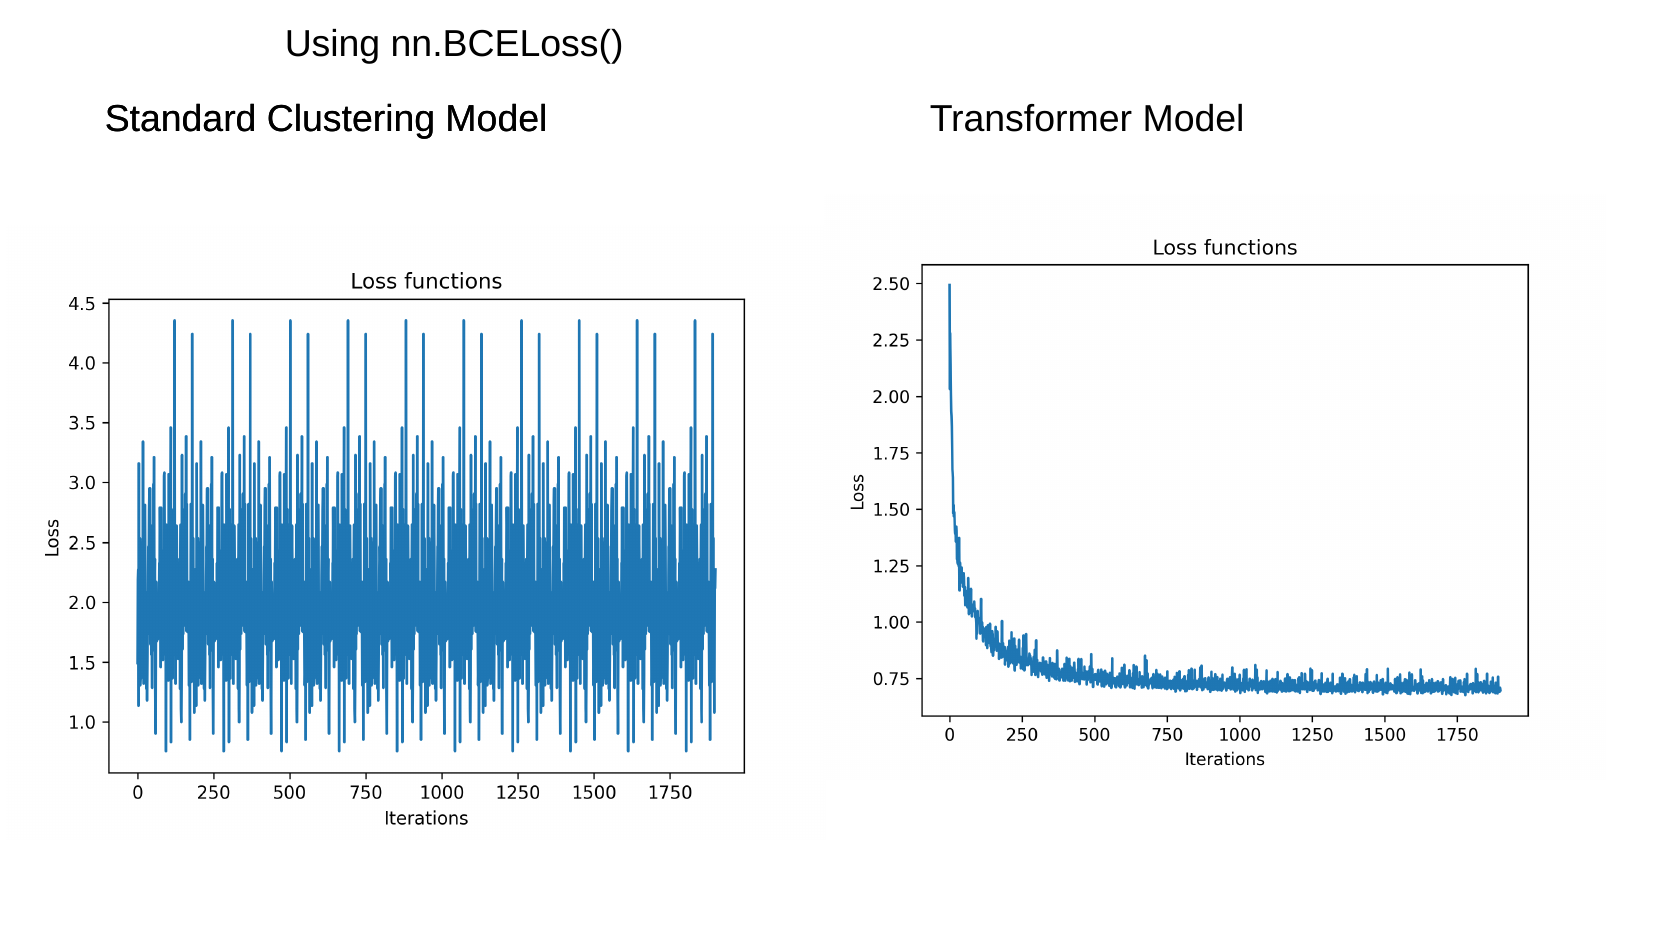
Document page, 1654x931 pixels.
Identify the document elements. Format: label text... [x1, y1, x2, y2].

text_box Using nn.BCELoss() [270, 15, 1276, 72]
text_box Standard Clustering Model [90, 90, 766, 147]
text_box Transformer Model [915, 90, 1306, 147]
picture [6, 194, 1606, 841]
